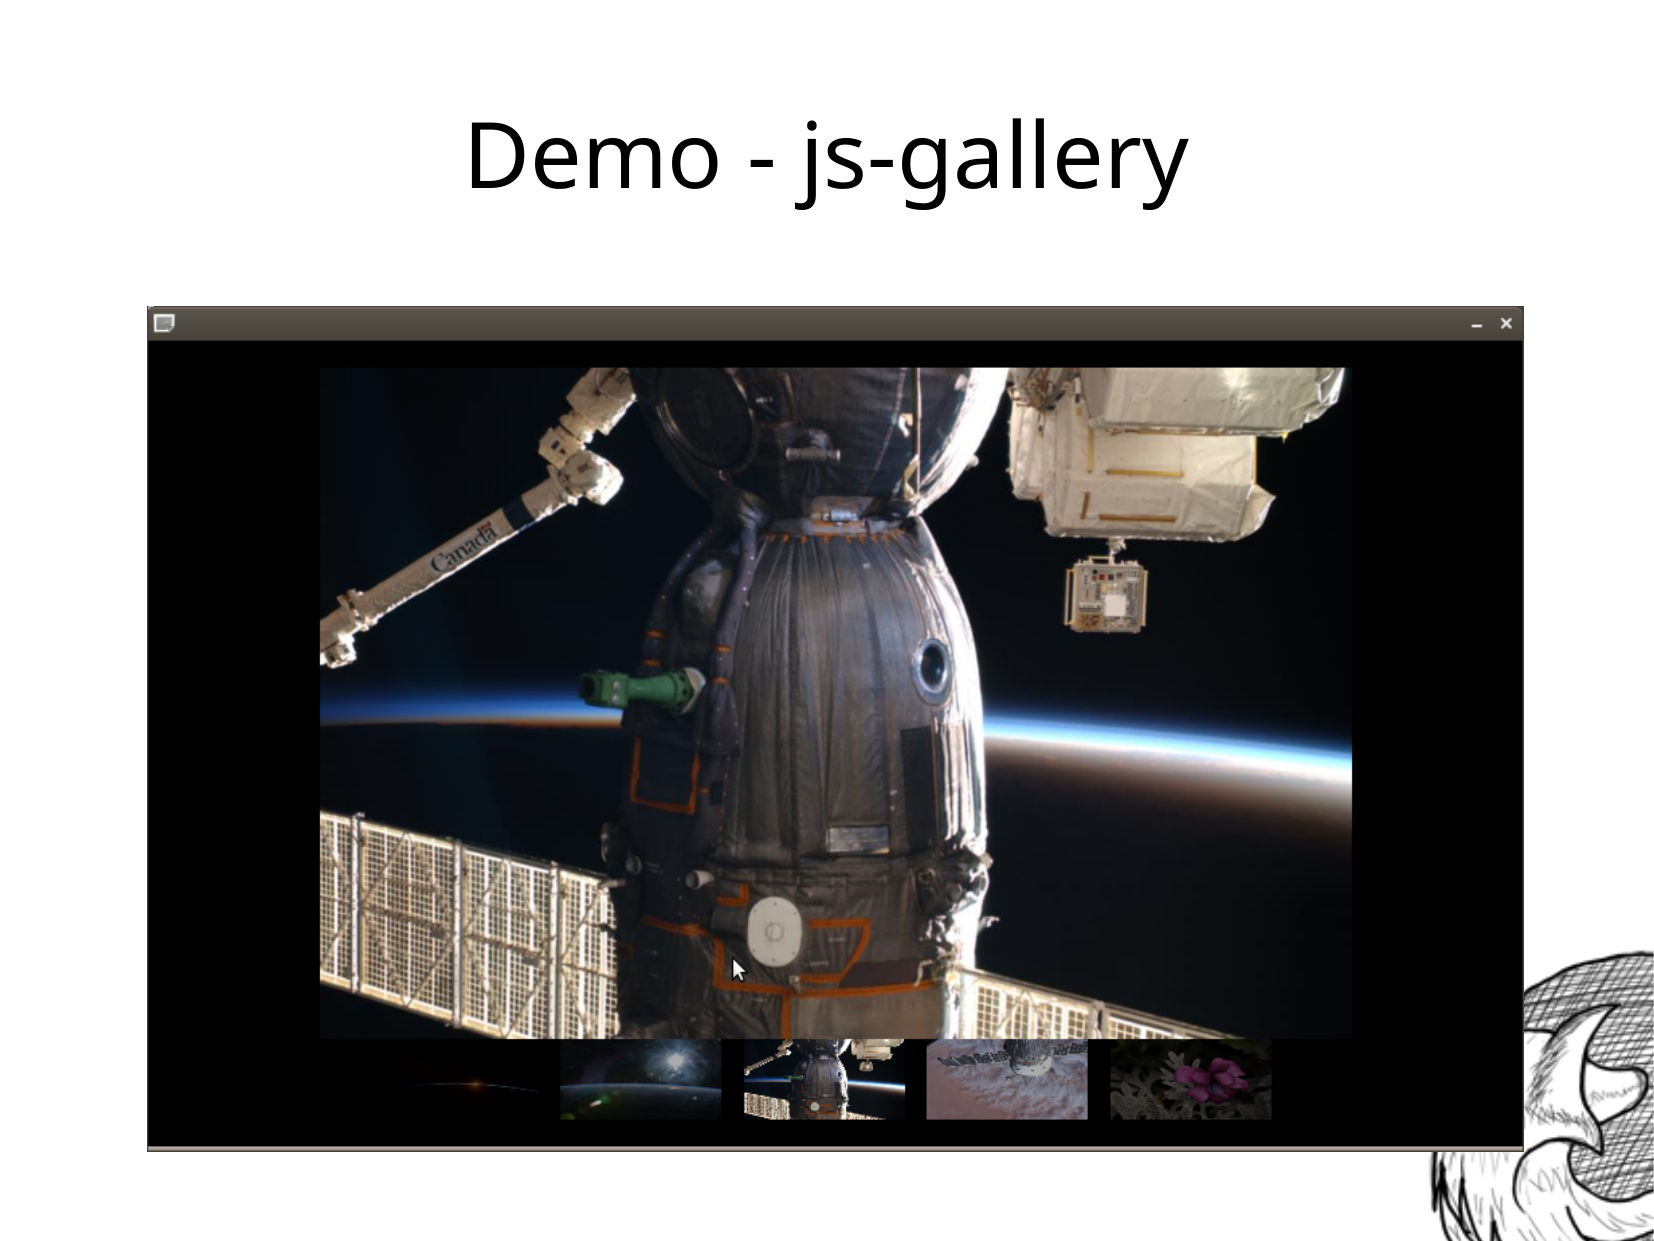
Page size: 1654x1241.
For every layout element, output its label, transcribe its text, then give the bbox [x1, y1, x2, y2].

picture [147, 306, 1654, 1241]
title Demo - js-gallery [82, 49, 1571, 257]
